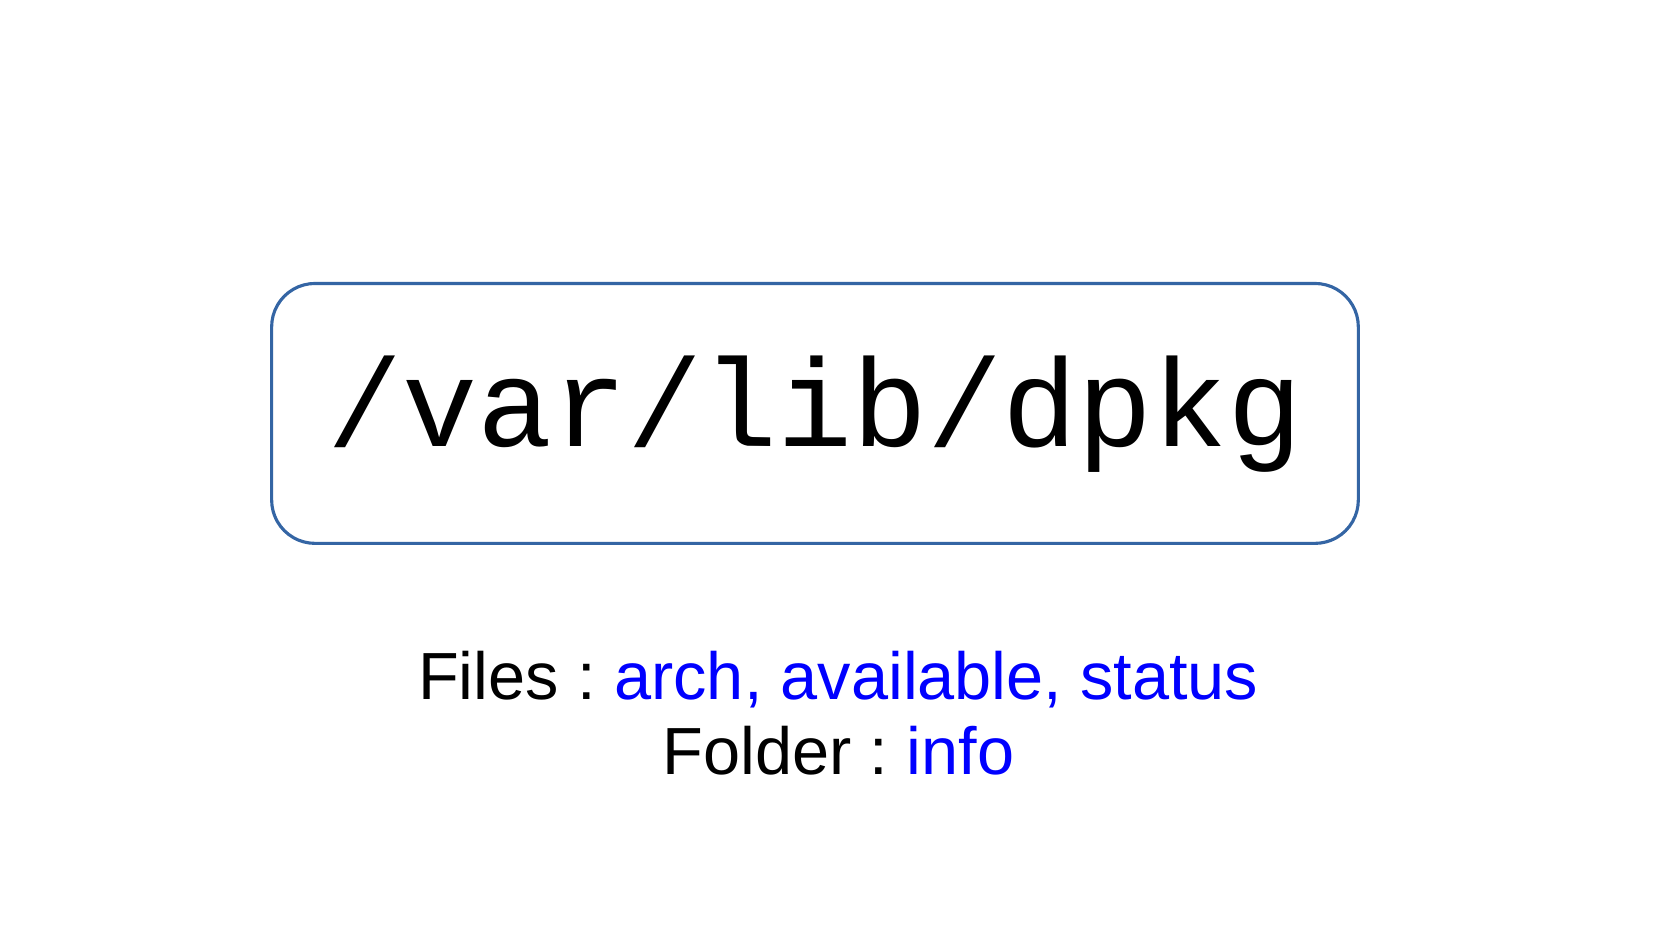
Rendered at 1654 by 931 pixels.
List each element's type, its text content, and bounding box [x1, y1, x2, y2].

subtitle Files : arch, available, status Folder : info [94, 578, 1583, 850]
text_box /var/lib/dpkg [271, 283, 1359, 544]
